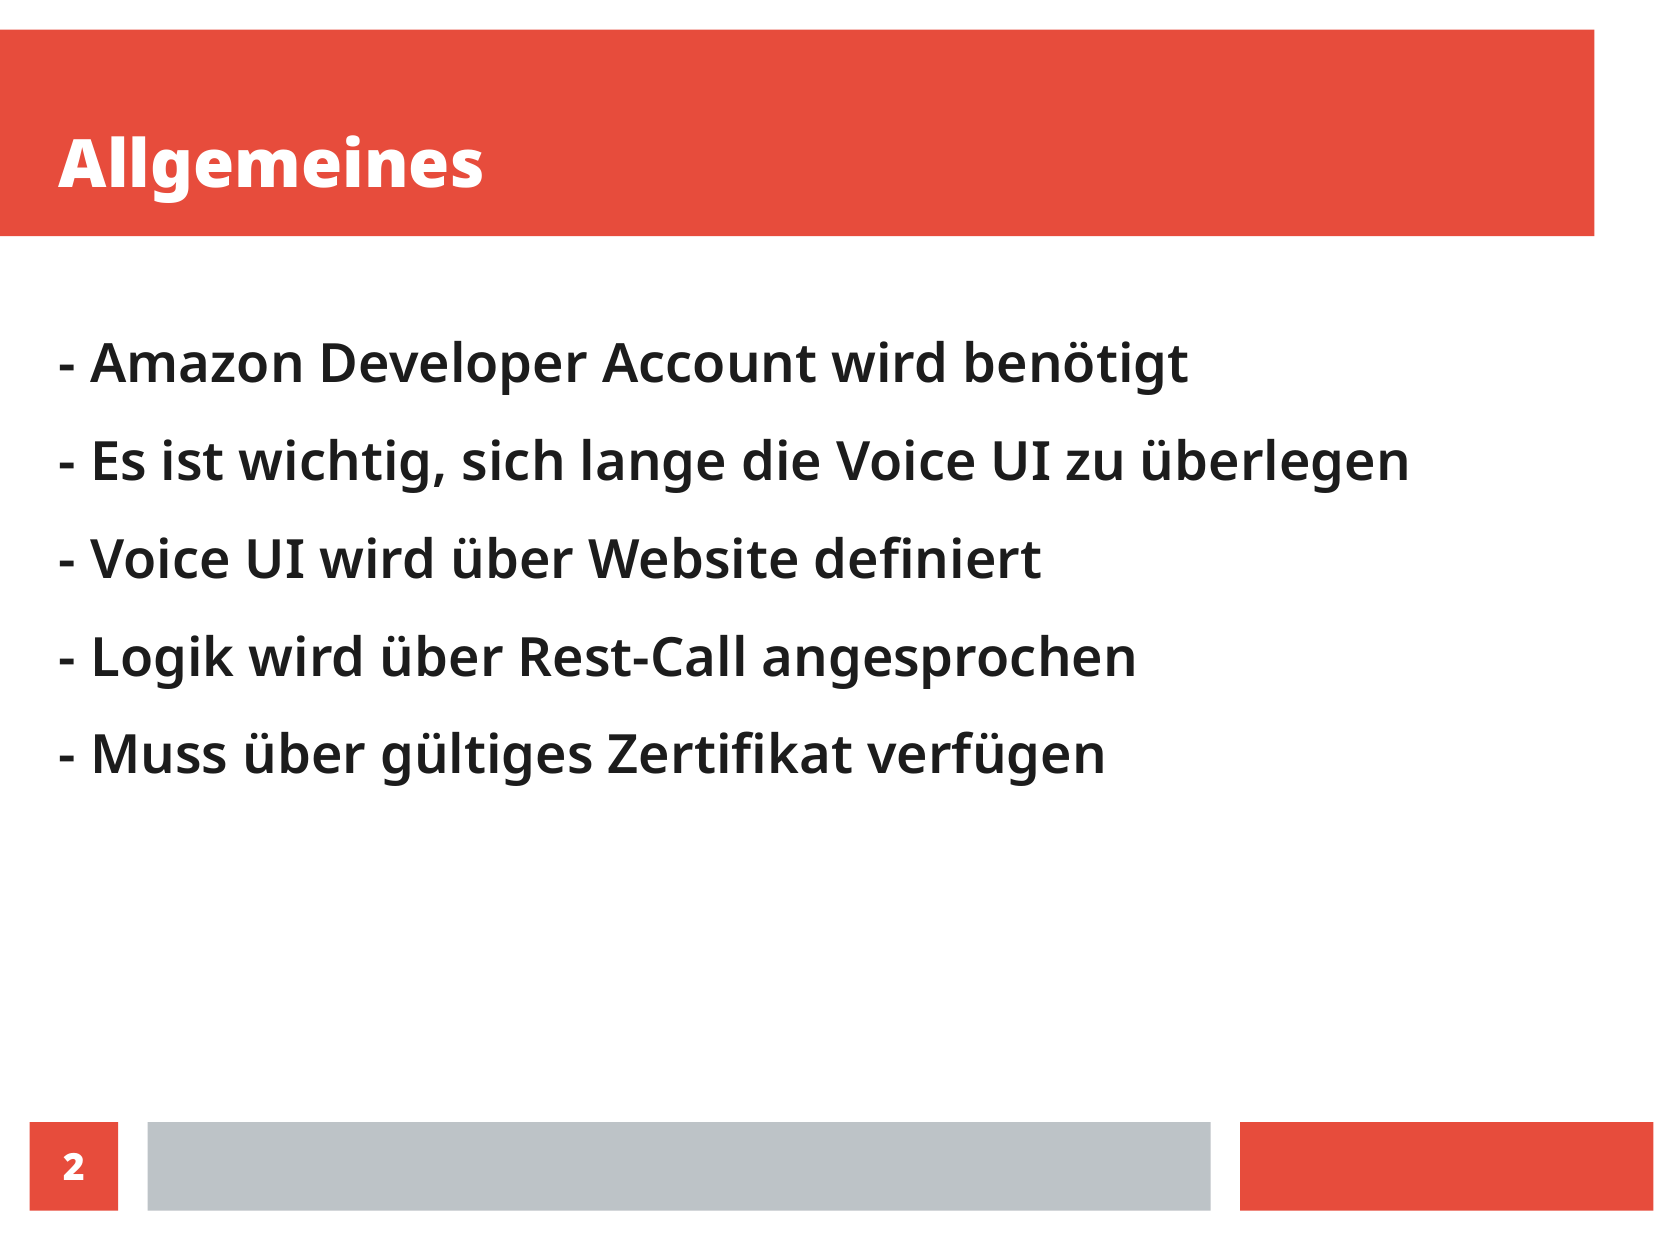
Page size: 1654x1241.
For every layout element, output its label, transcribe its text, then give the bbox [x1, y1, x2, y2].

list - Amazon Developer Account wird benötigt - Es ist wichtig, sich lange die Voice UI zu überlegen - Voice UI wird über Website definiert - Logik wird über Rest-Call angesprochen - Muss über gültiges Zertifikat verfügen [59, 324, 1565, 1093]
title Allgemeines [59, 59, 1595, 207]
